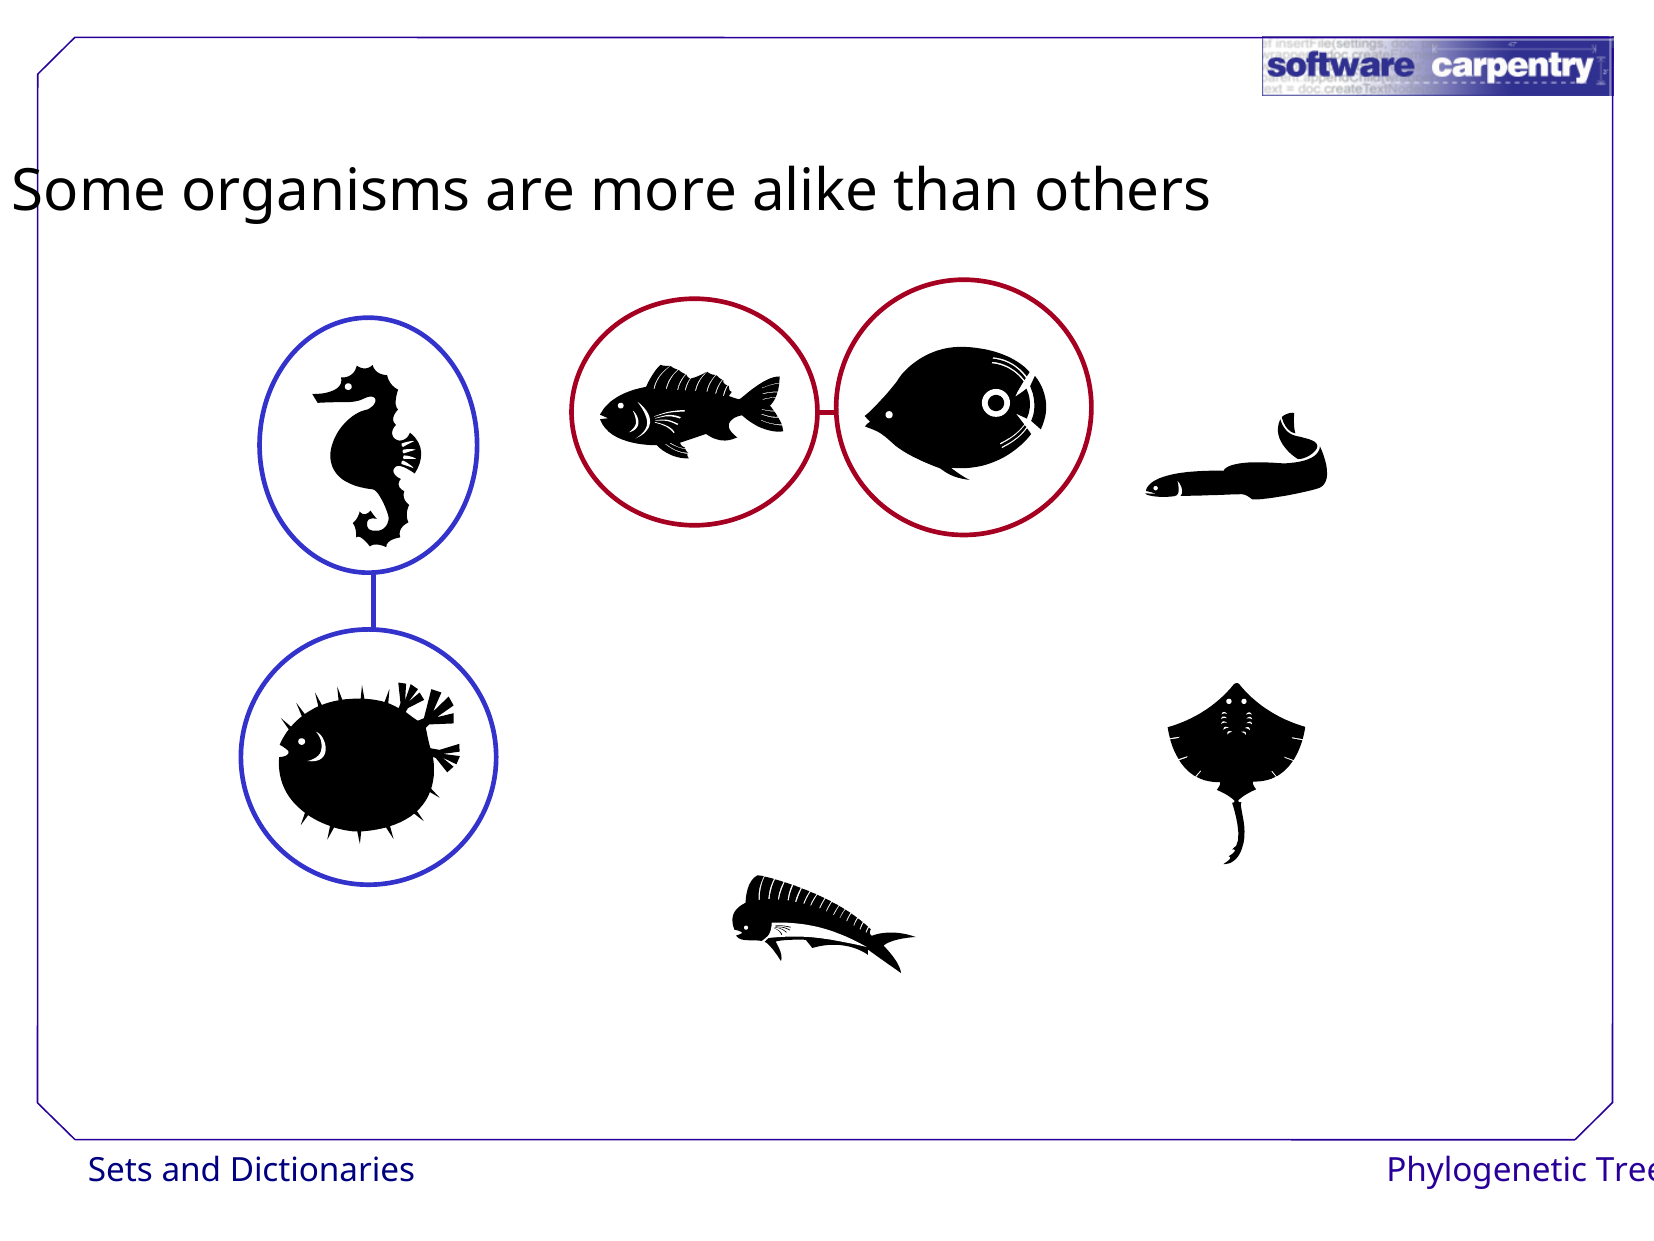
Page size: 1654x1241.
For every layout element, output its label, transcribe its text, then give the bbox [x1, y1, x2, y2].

text_box Some organisms are more alike than others [0, 109, 1378, 231]
picture [276, 682, 460, 845]
picture [1145, 411, 1328, 501]
picture [732, 875, 916, 973]
picture [1167, 683, 1306, 866]
picture [600, 364, 784, 460]
picture [864, 346, 1048, 480]
picture [1262, 36, 1614, 96]
picture [312, 364, 425, 548]
